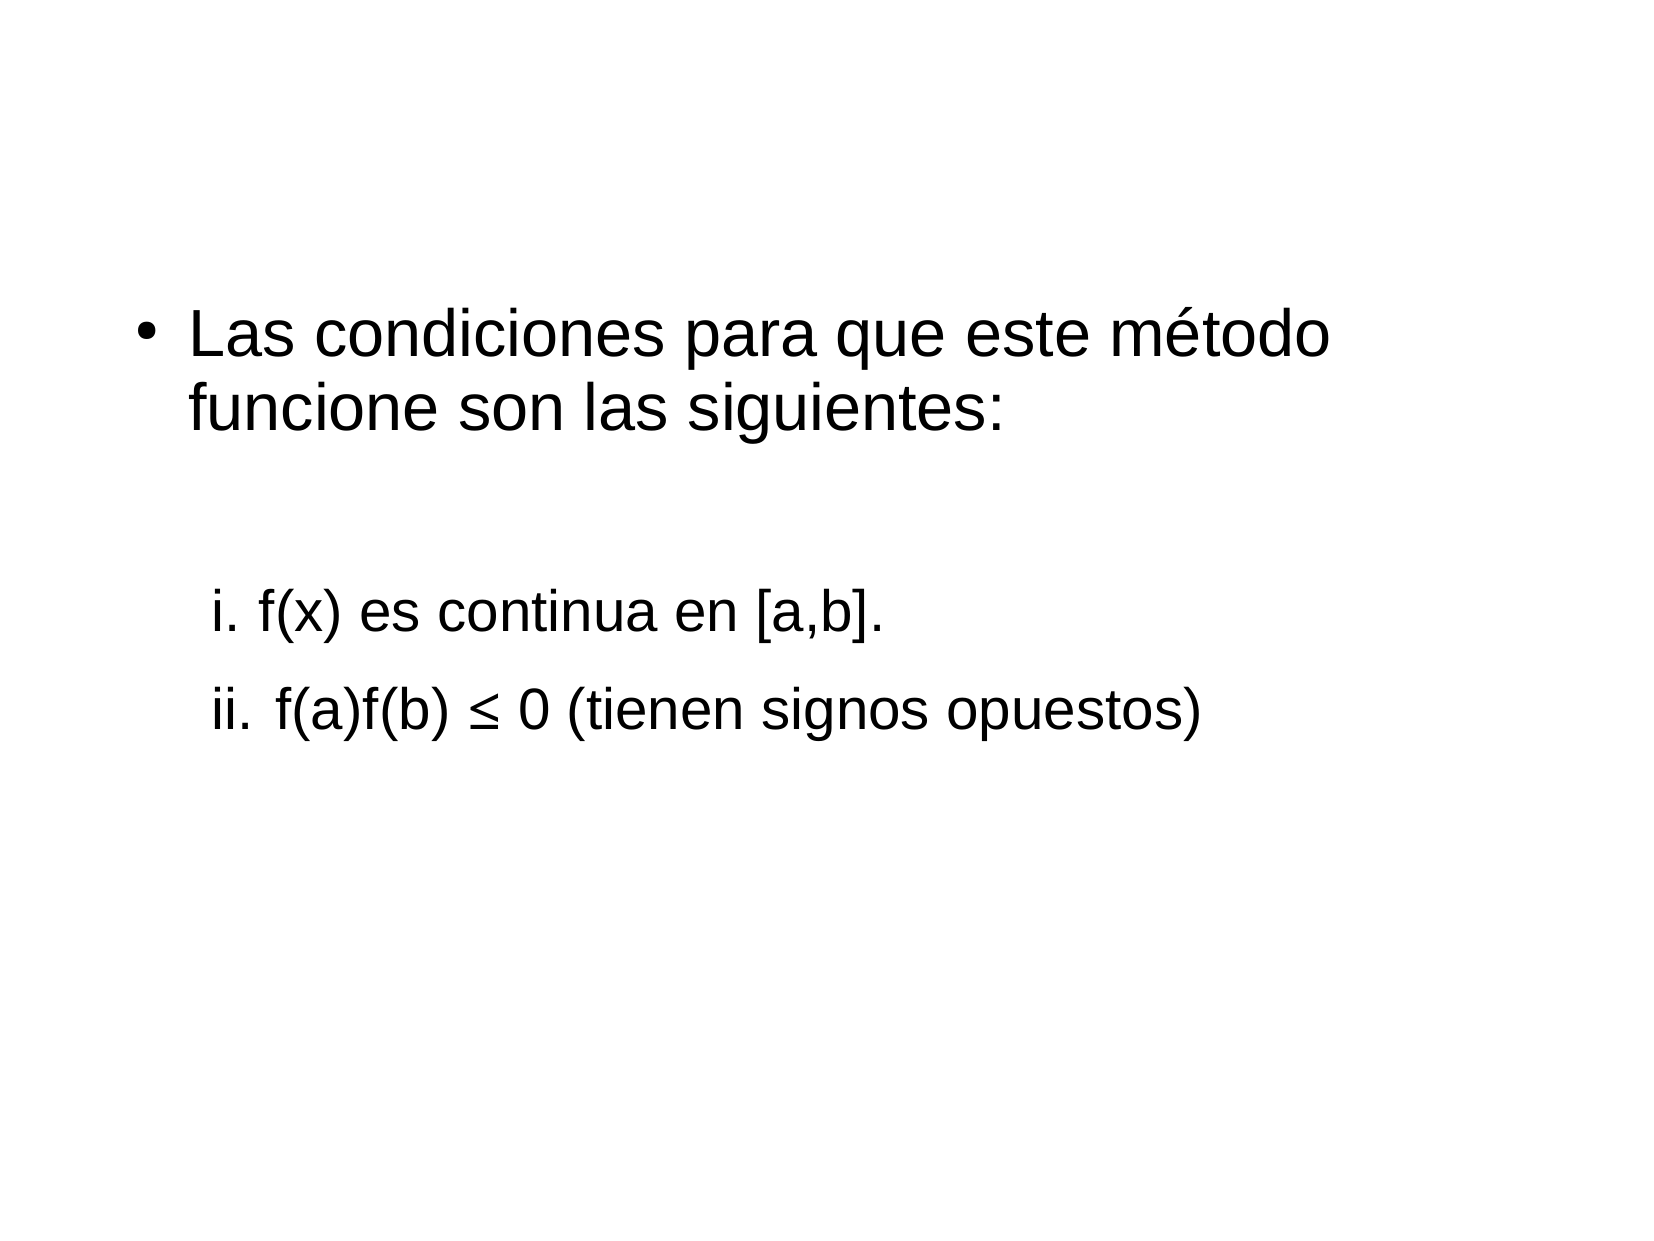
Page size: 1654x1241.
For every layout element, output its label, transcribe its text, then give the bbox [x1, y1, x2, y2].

list Las condiciones para que este método funcione son las siguientes: f(x) es continua en [a,b]. f(a)f(b) ≤ 0 (tienen signos opuestos) [117, 295, 1479, 966]
